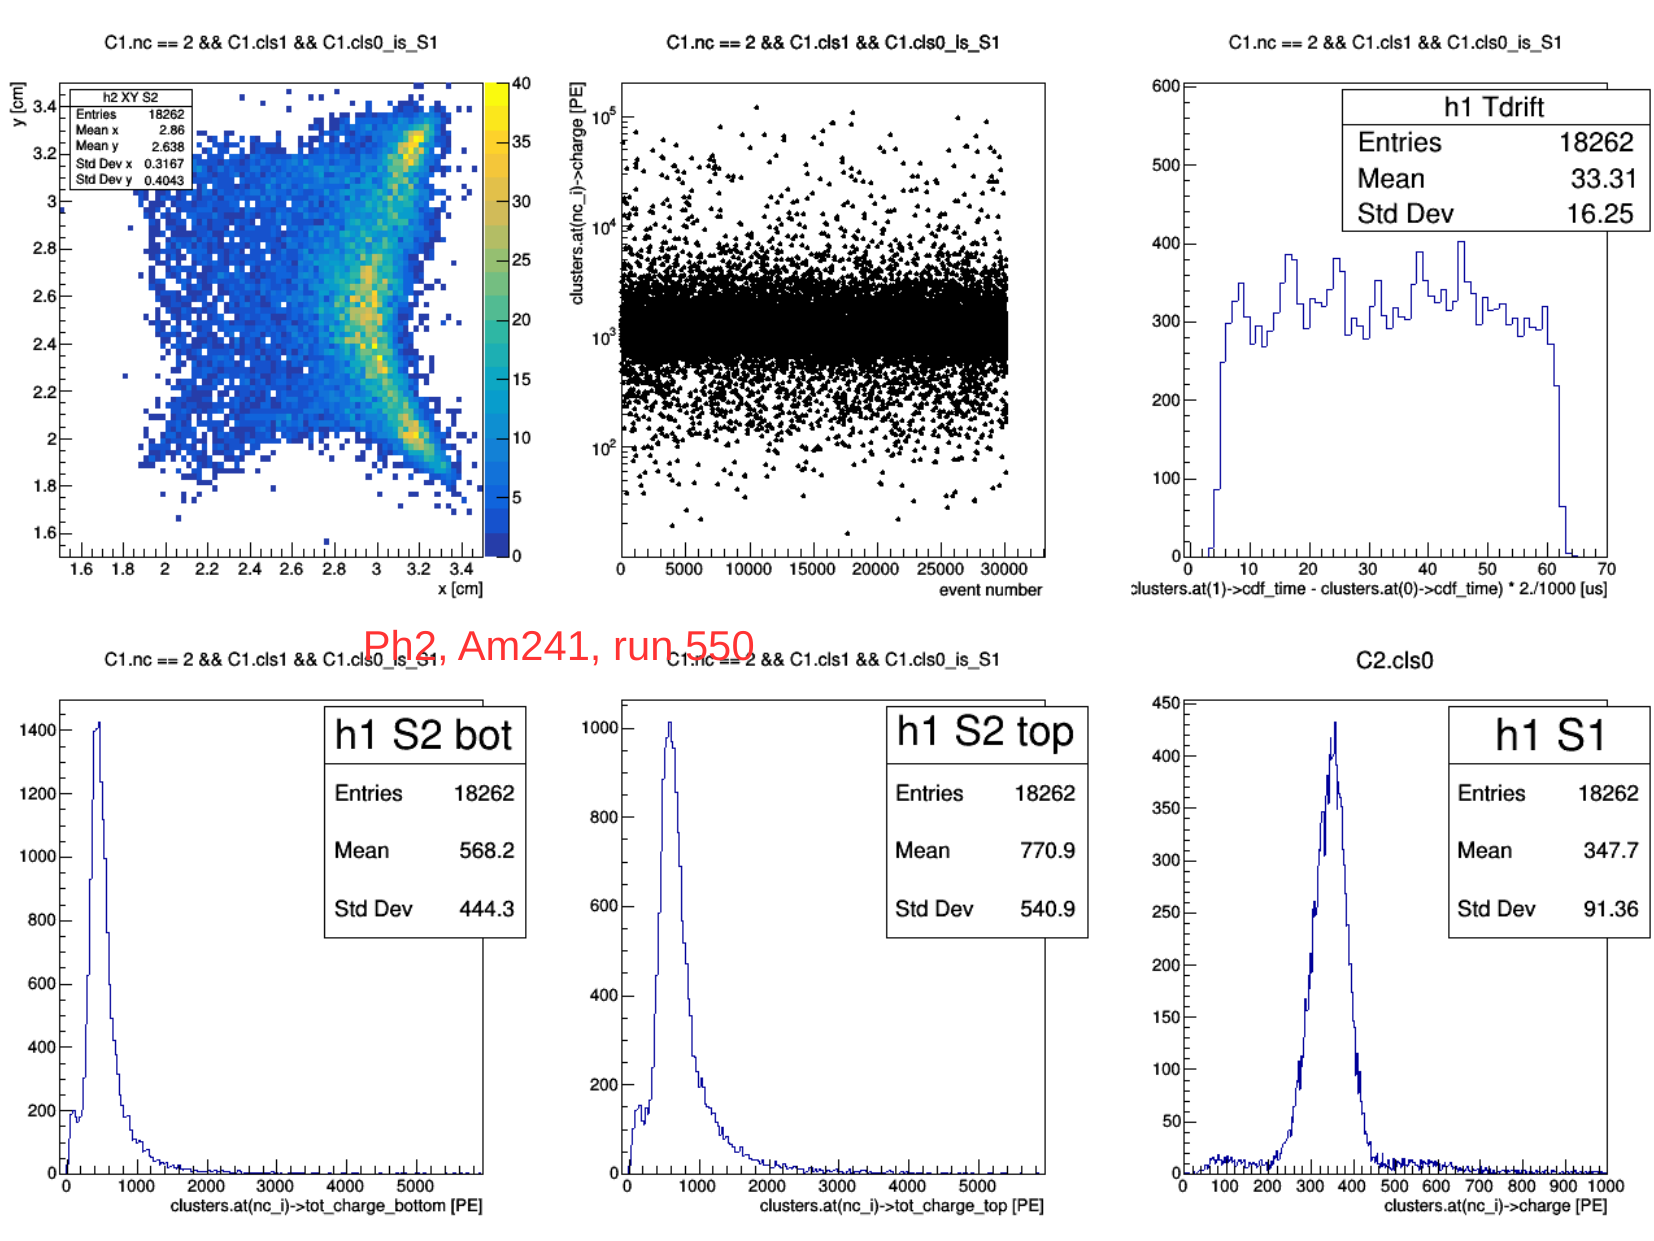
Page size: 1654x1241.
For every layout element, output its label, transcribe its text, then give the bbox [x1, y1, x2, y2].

picture [6, 19, 1654, 1227]
text_box Ph2, Am241, run 550 [218, 615, 901, 751]
